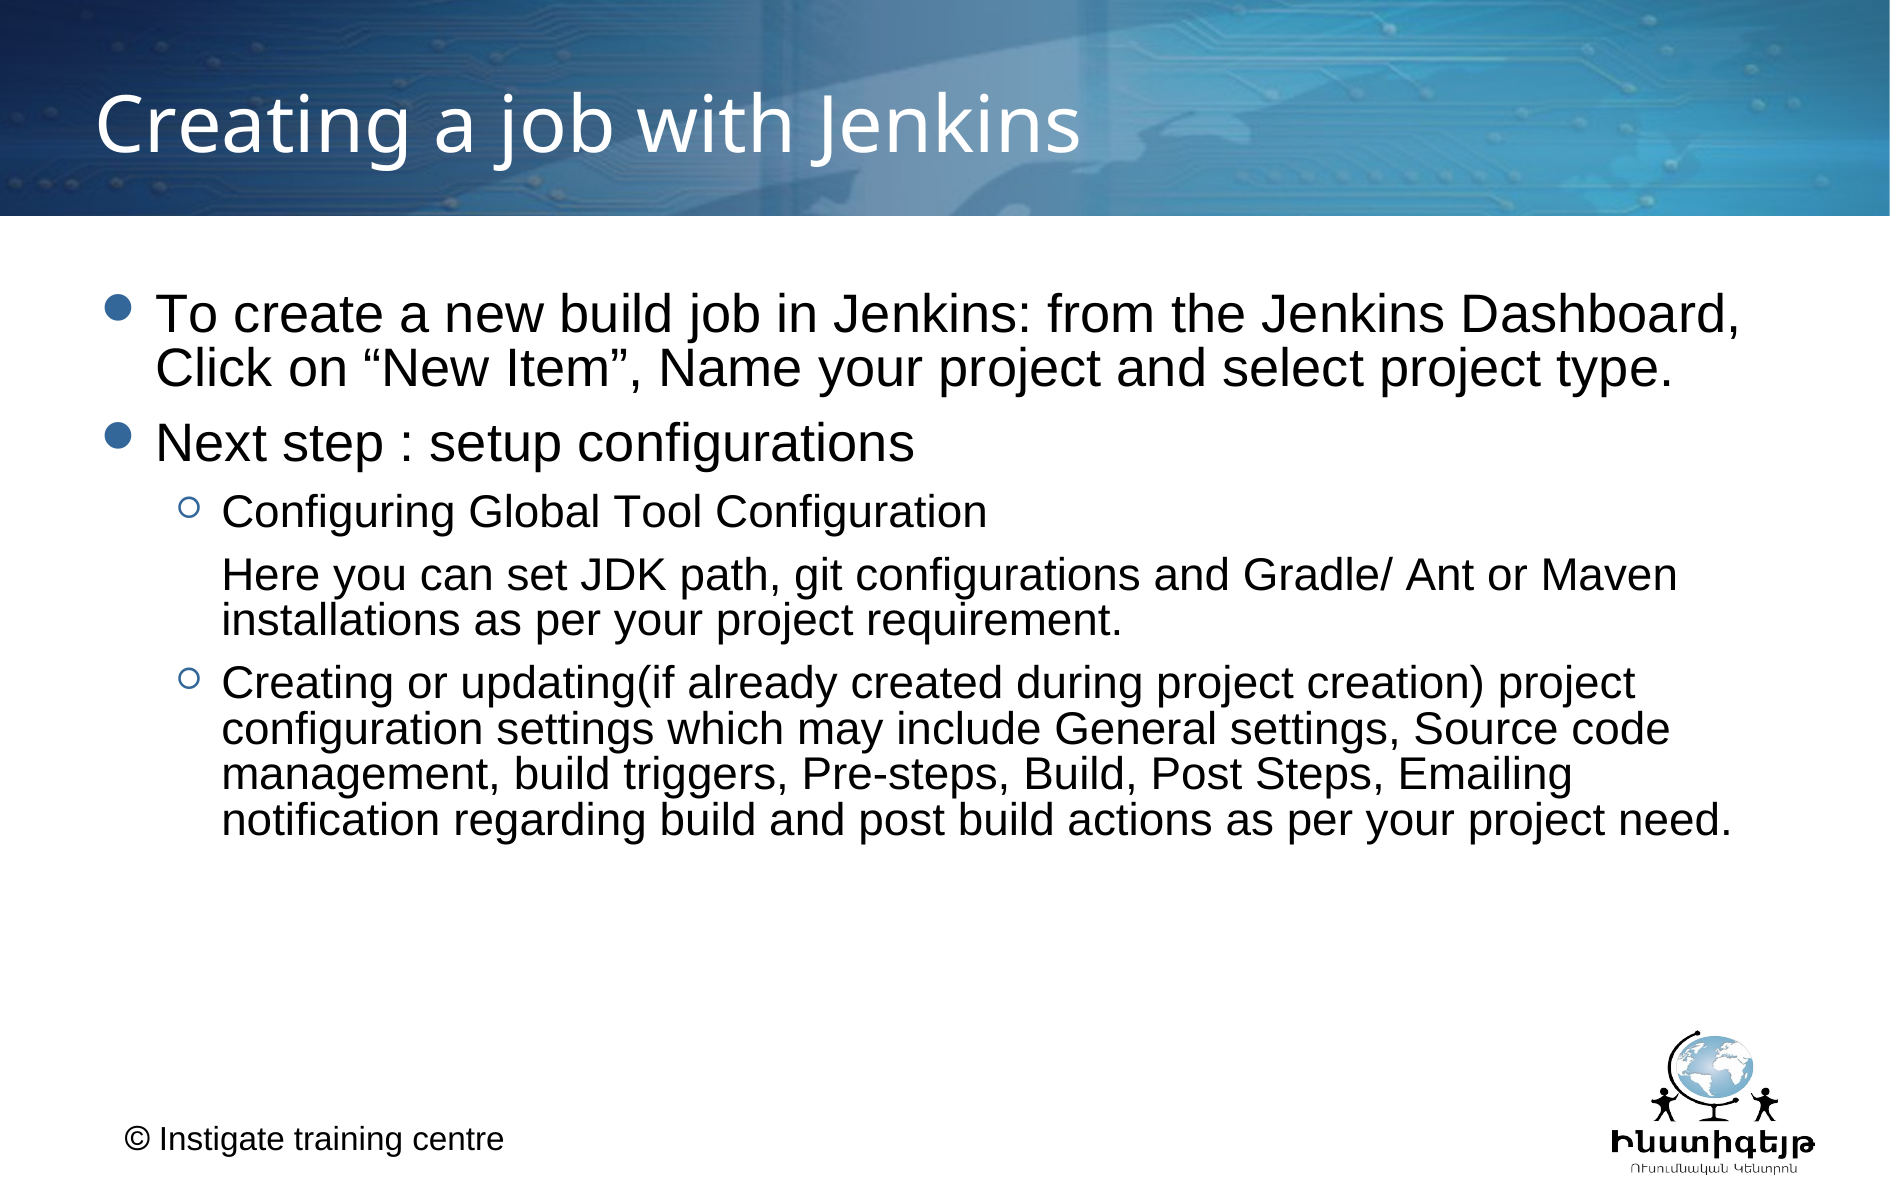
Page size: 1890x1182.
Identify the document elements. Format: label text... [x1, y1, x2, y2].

picture [0, 0, 1890, 216]
title Creating a job with Jenkins [94, 47, 1793, 57]
picture [1612, 1030, 1815, 1175]
list To create a new build job in Jenkins: from the Jenkins Dashboard, Click on “New Item”, Name your project and select project type. Next step : setup configurations Configuring Global Tool Configuration Here you can set JDK path, git configurations and Gradle/ Ant or Maven installations as per your project requirement. Creating or updating(if already created during project creation) project configuration settings which may include General settings, Source code management, build triggers, Pre-steps, Build, Post Steps, Emailing notification regarding build and post build actions as per your project need. [100, 289, 1801, 320]
